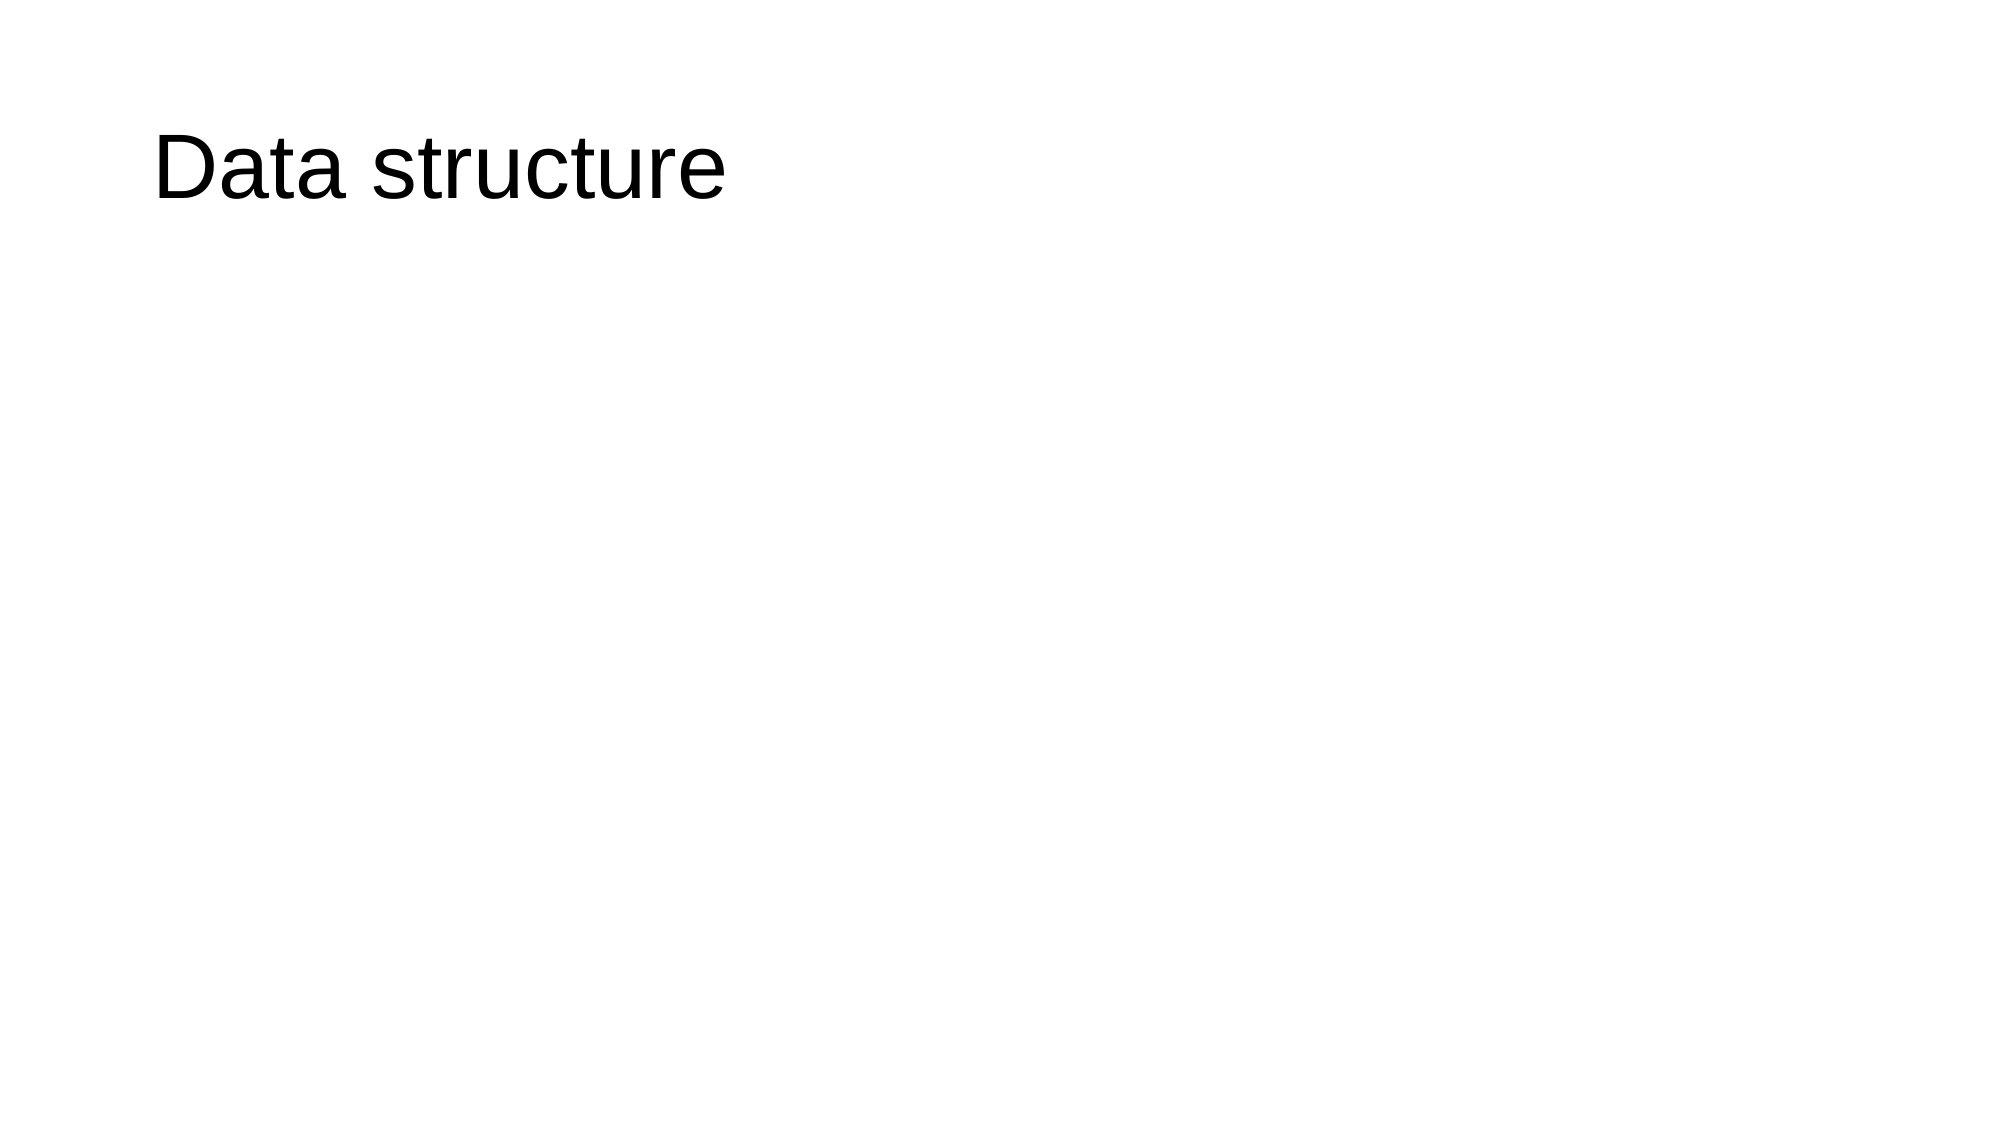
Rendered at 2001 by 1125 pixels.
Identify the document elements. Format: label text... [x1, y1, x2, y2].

title Data structure [137, 59, 1863, 278]
